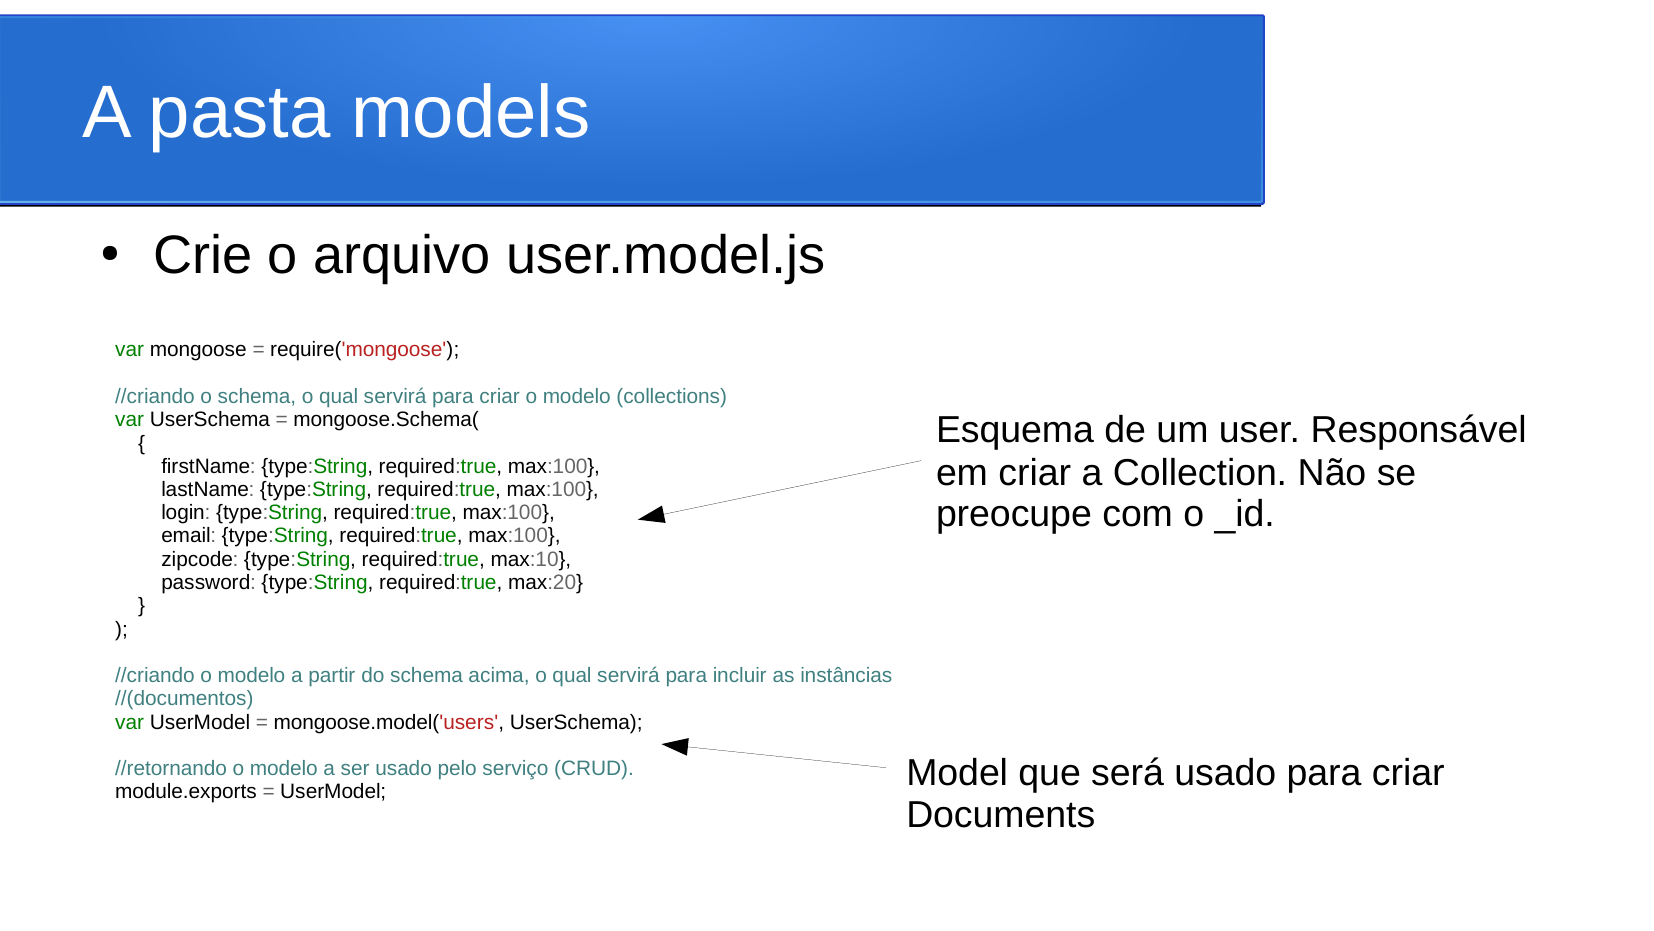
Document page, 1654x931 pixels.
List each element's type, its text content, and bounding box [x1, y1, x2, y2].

text_box Esquema de um user. Responsável em criar a Collection. Não se preocupe com o _id. [921, 401, 1542, 543]
text_box var mongoose = require('mongoose'); //criando o schema, o qual servirá para criar o modelo (collections) var UserSchema = mongoose.Schema( { firstName: {type:String, required:true, max:100}, lastName: {type:String, required:true, max:100}, login: {type:String, required:true, max:100}, email: {type:String, required:true, max:100}, zipcode: {type:String, required:true, max:10}, password: {type:String, required:true, max:20} } ); //criando o modelo a partir do schema acima, o qual servirá para incluir as instâncias //(documentos) var UserModel = mongoose.model('users', UserSchema); //retornando o modelo a ser usado pelo serviço (CRUD). module.exports = UserModel; [100, 330, 951, 811]
text_box Model que será usado para criar Documents [891, 744, 1460, 843]
list Crie o arquivo user.model.js [82, 224, 1571, 764]
title A pasta models [82, 35, 1235, 189]
